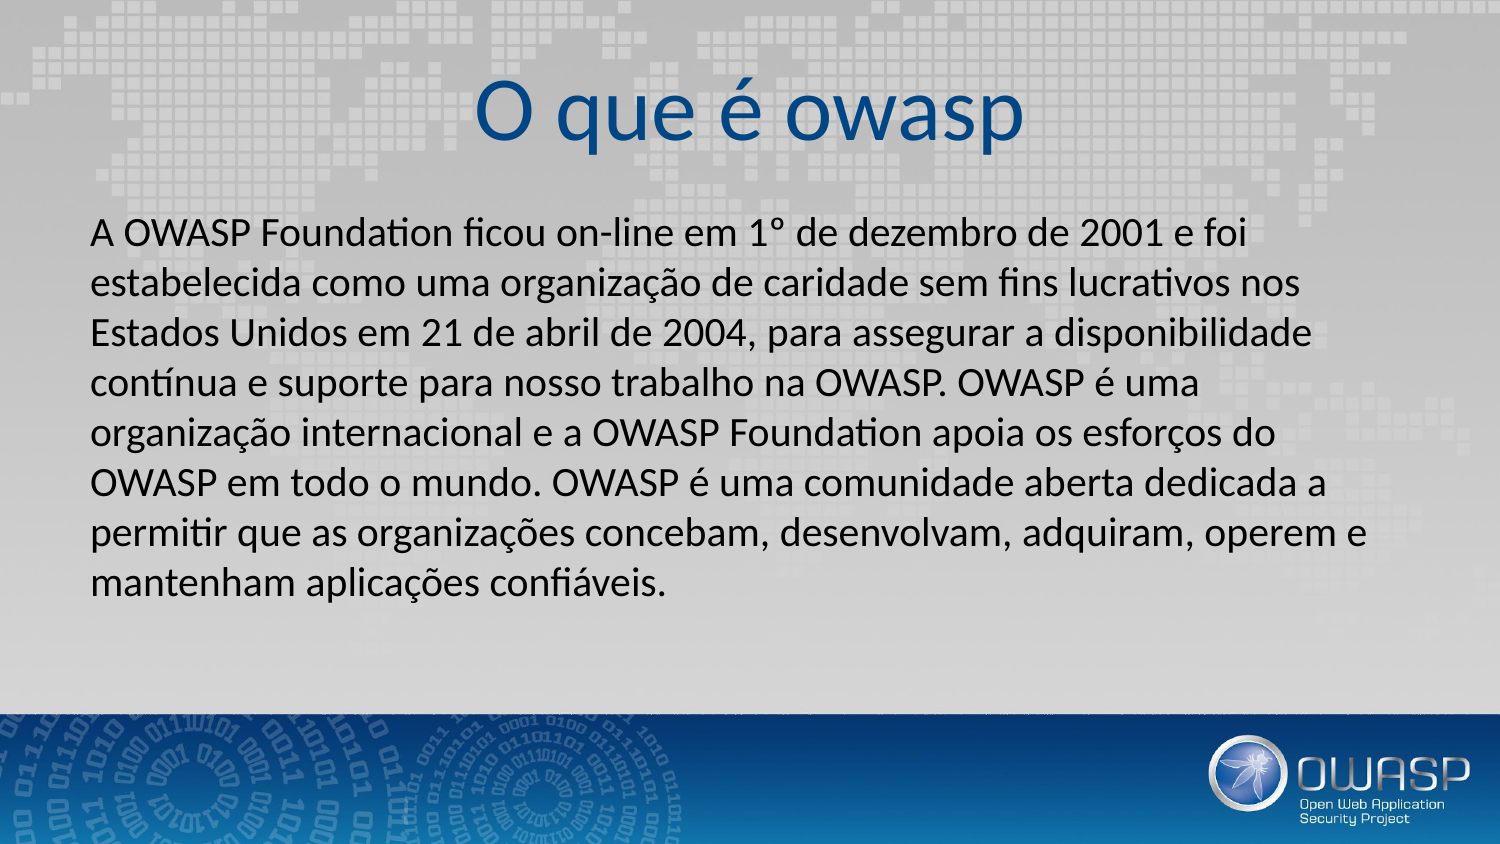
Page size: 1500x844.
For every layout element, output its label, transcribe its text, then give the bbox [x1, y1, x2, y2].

title O que é owasp [75, 33, 1425, 175]
picture [0, 0, 1500, 844]
list A OWASP Foundation ficou on-line em 1º de dezembro de 2001 e foi estabelecida como uma organização de caridade sem fins lucrativos nos Estados Unidos em 21 de abril de 2004, para assegurar a disponibilidade contínua e suporte para nosso trabalho na OWASP. OWASP é uma organização internacional e a OWASP Foundation apoia os esforços do OWASP em todo o mundo. OWASP é uma comunidade aberta dedicada a permitir que as organizações concebam, desenvolvam, adquiram, operem e mantenham aplicações confiáveis. [75, 196, 1425, 705]
